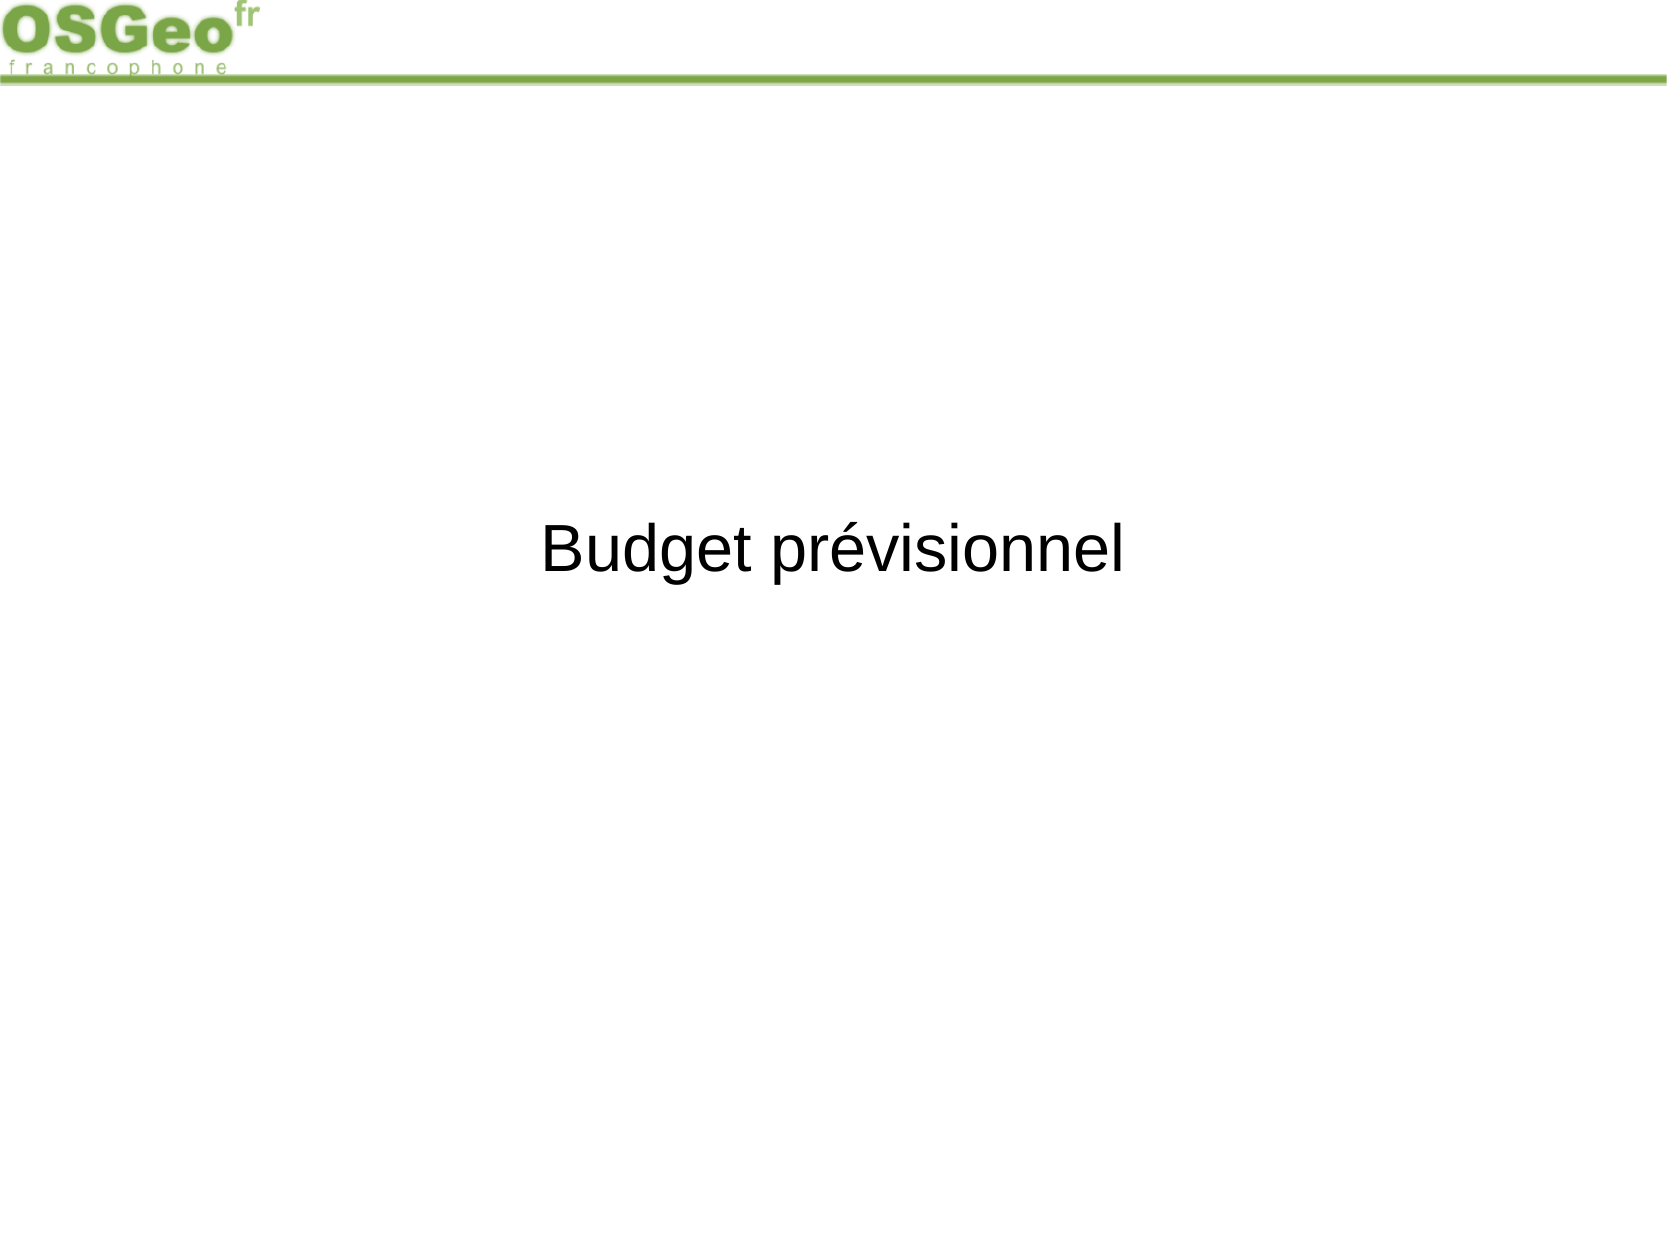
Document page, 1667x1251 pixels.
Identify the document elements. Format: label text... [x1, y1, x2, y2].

picture [0, 0, 1667, 86]
subtitle Budget prévisionnel [83, 79, 1584, 1018]
